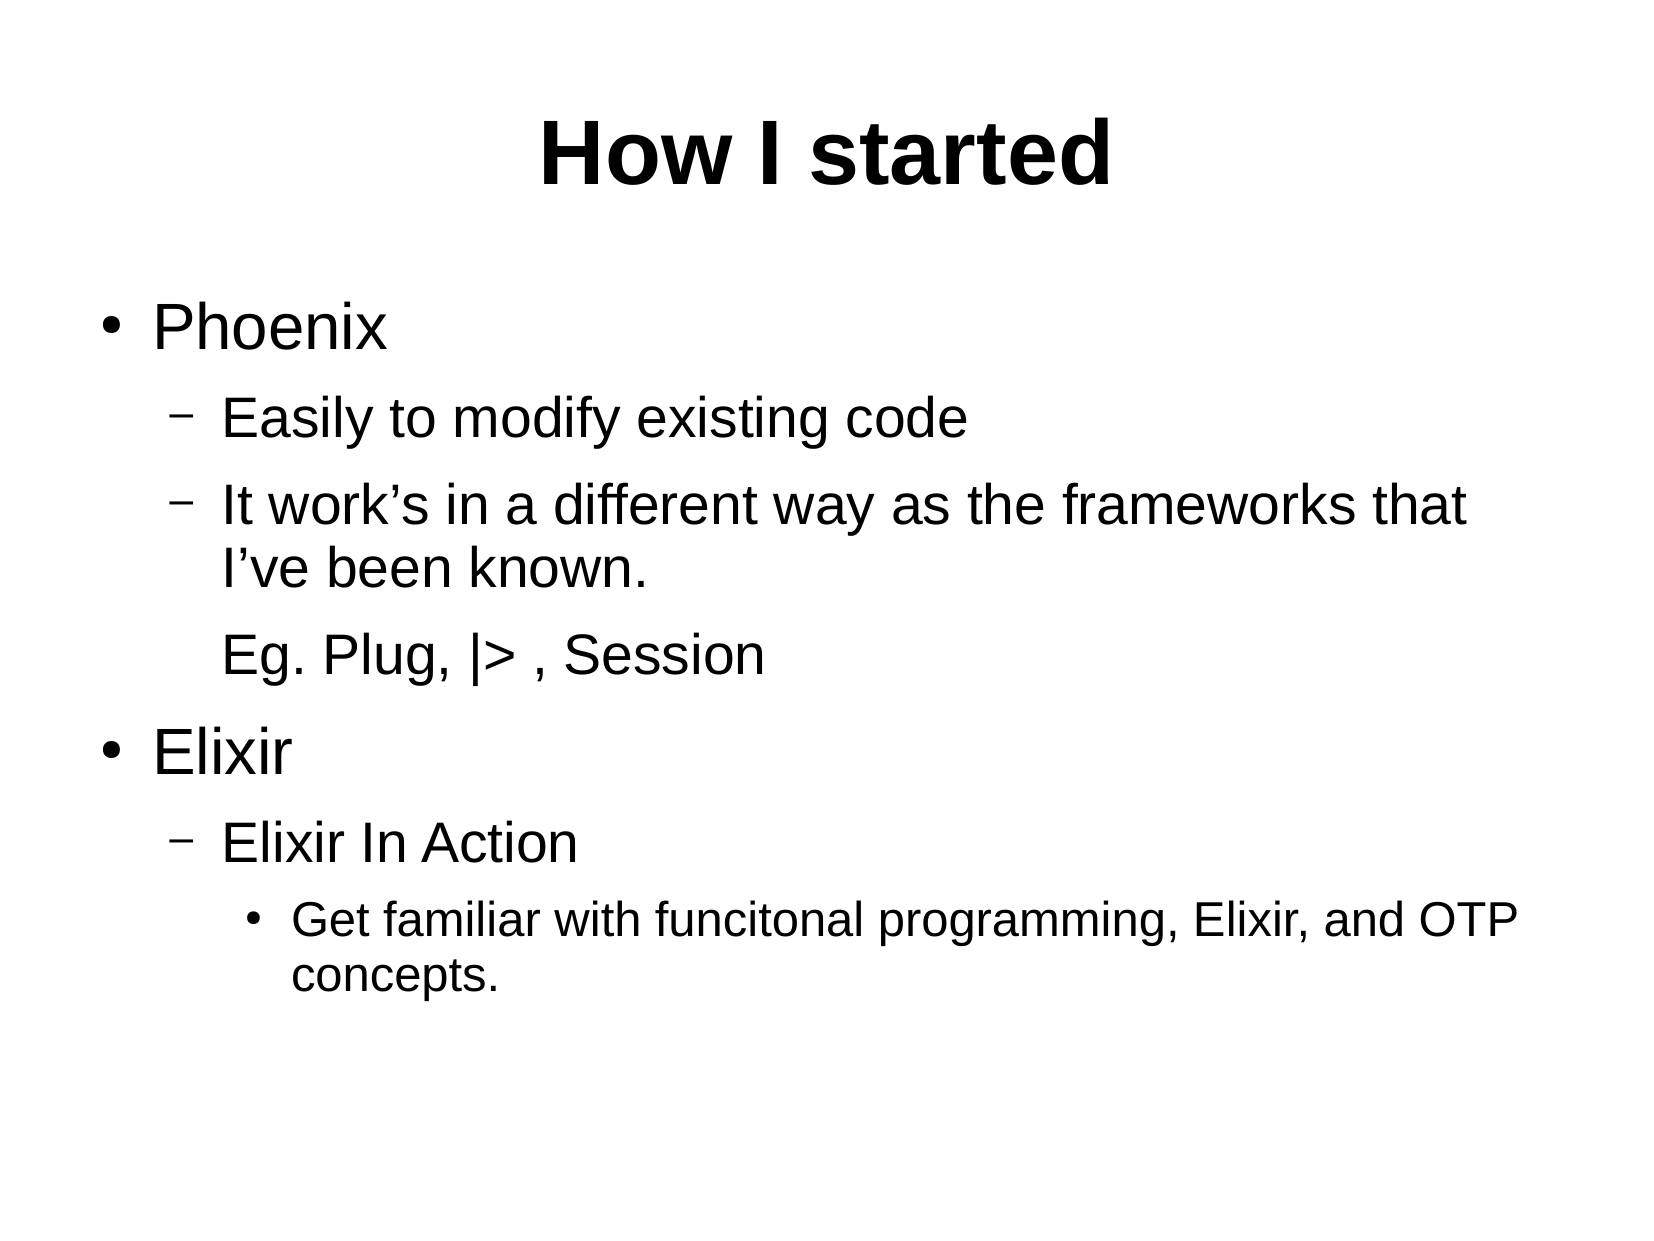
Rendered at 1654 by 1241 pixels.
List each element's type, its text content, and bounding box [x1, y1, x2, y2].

title How I started [82, 49, 1571, 257]
list Phoenix Easily to modify existing code It work’s in a different way as the frameworks that I’ve been known. Eg. Plug, |> , Session Elixir Elixir In Action Get familiar with funcitonal programming, Elixir, and OTP concepts. [82, 290, 1571, 1010]
